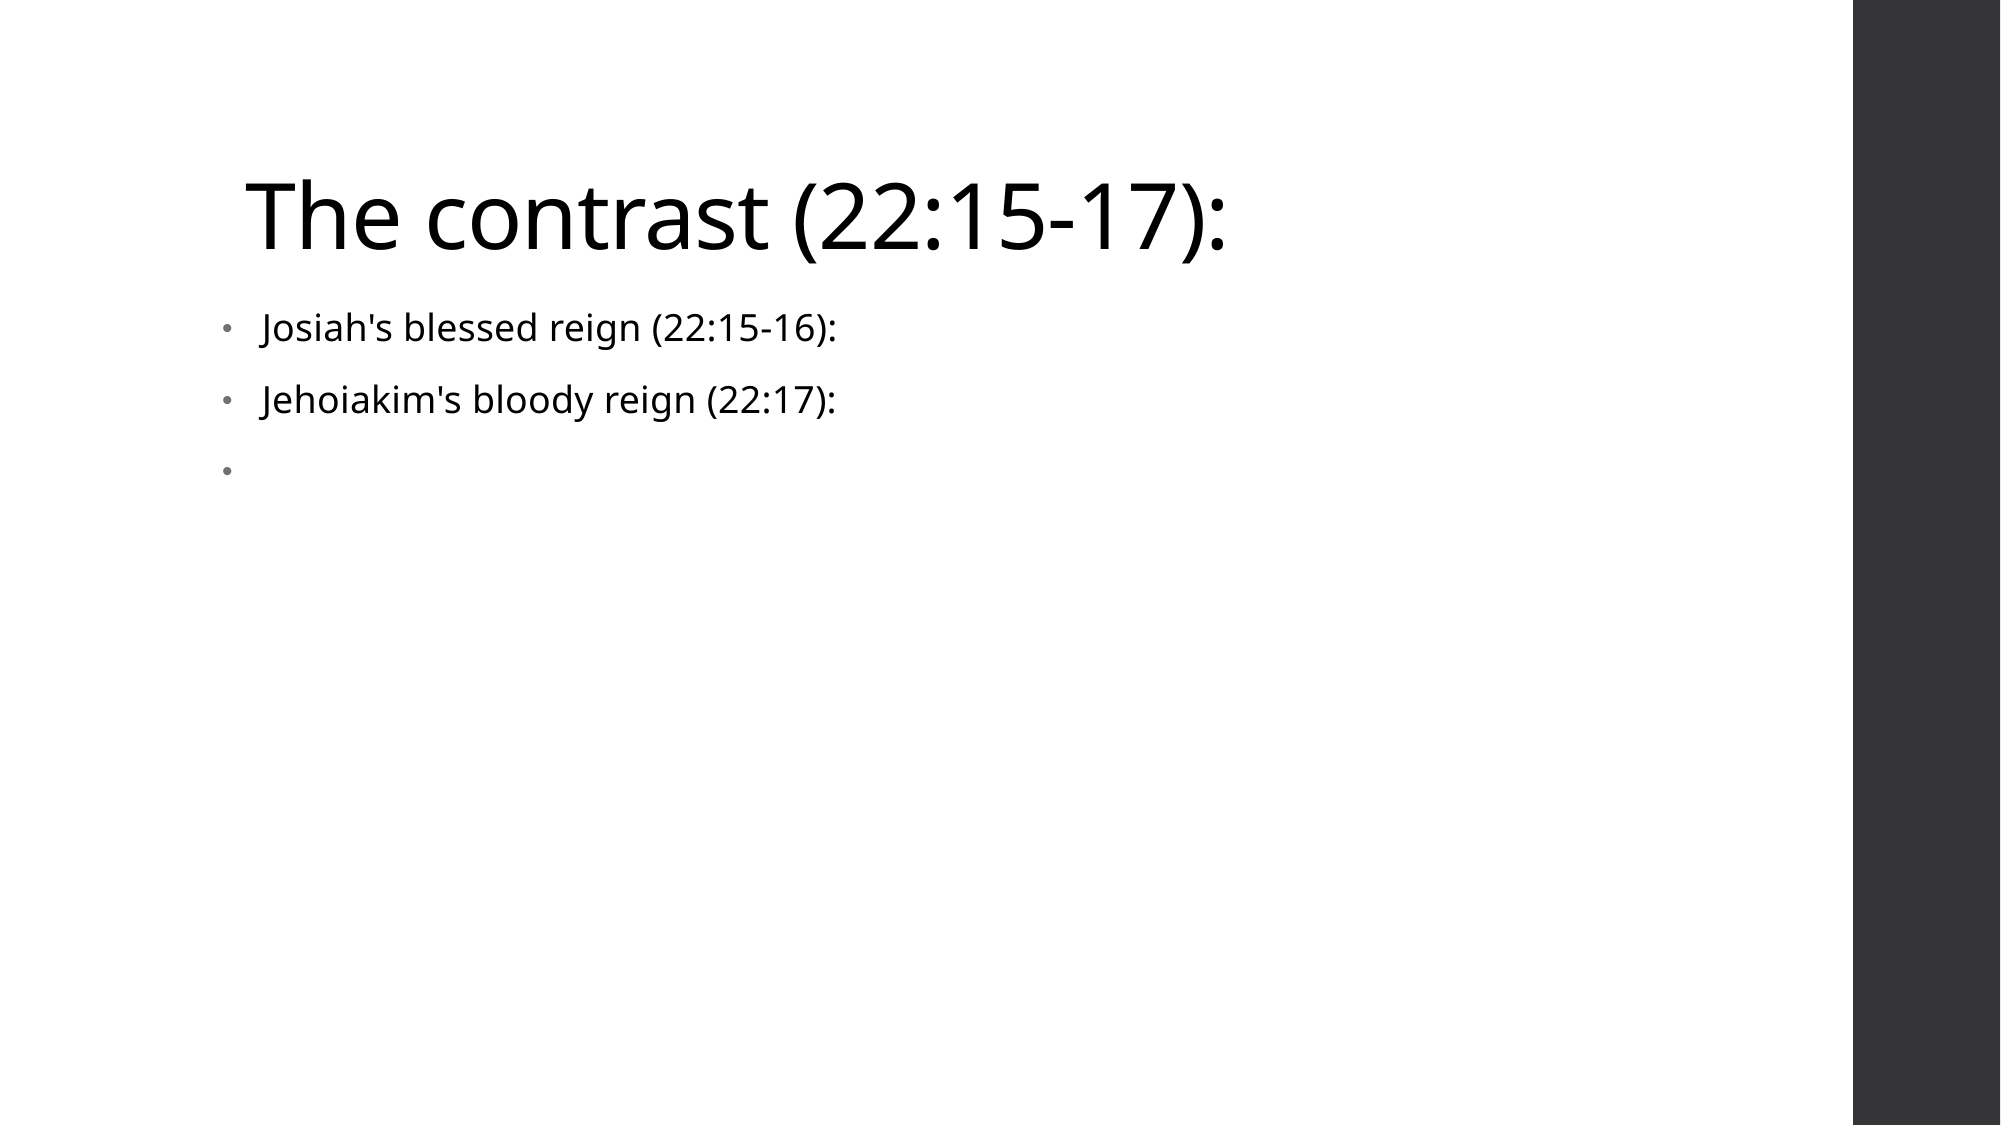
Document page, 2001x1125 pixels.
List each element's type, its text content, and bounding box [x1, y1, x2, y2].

title The contrast (22:15-17): [206, 60, 1797, 278]
list Josiah's blessed reign (22:15-16): Jehoiakim's bloody reign (22:17): [206, 299, 1617, 1014]
